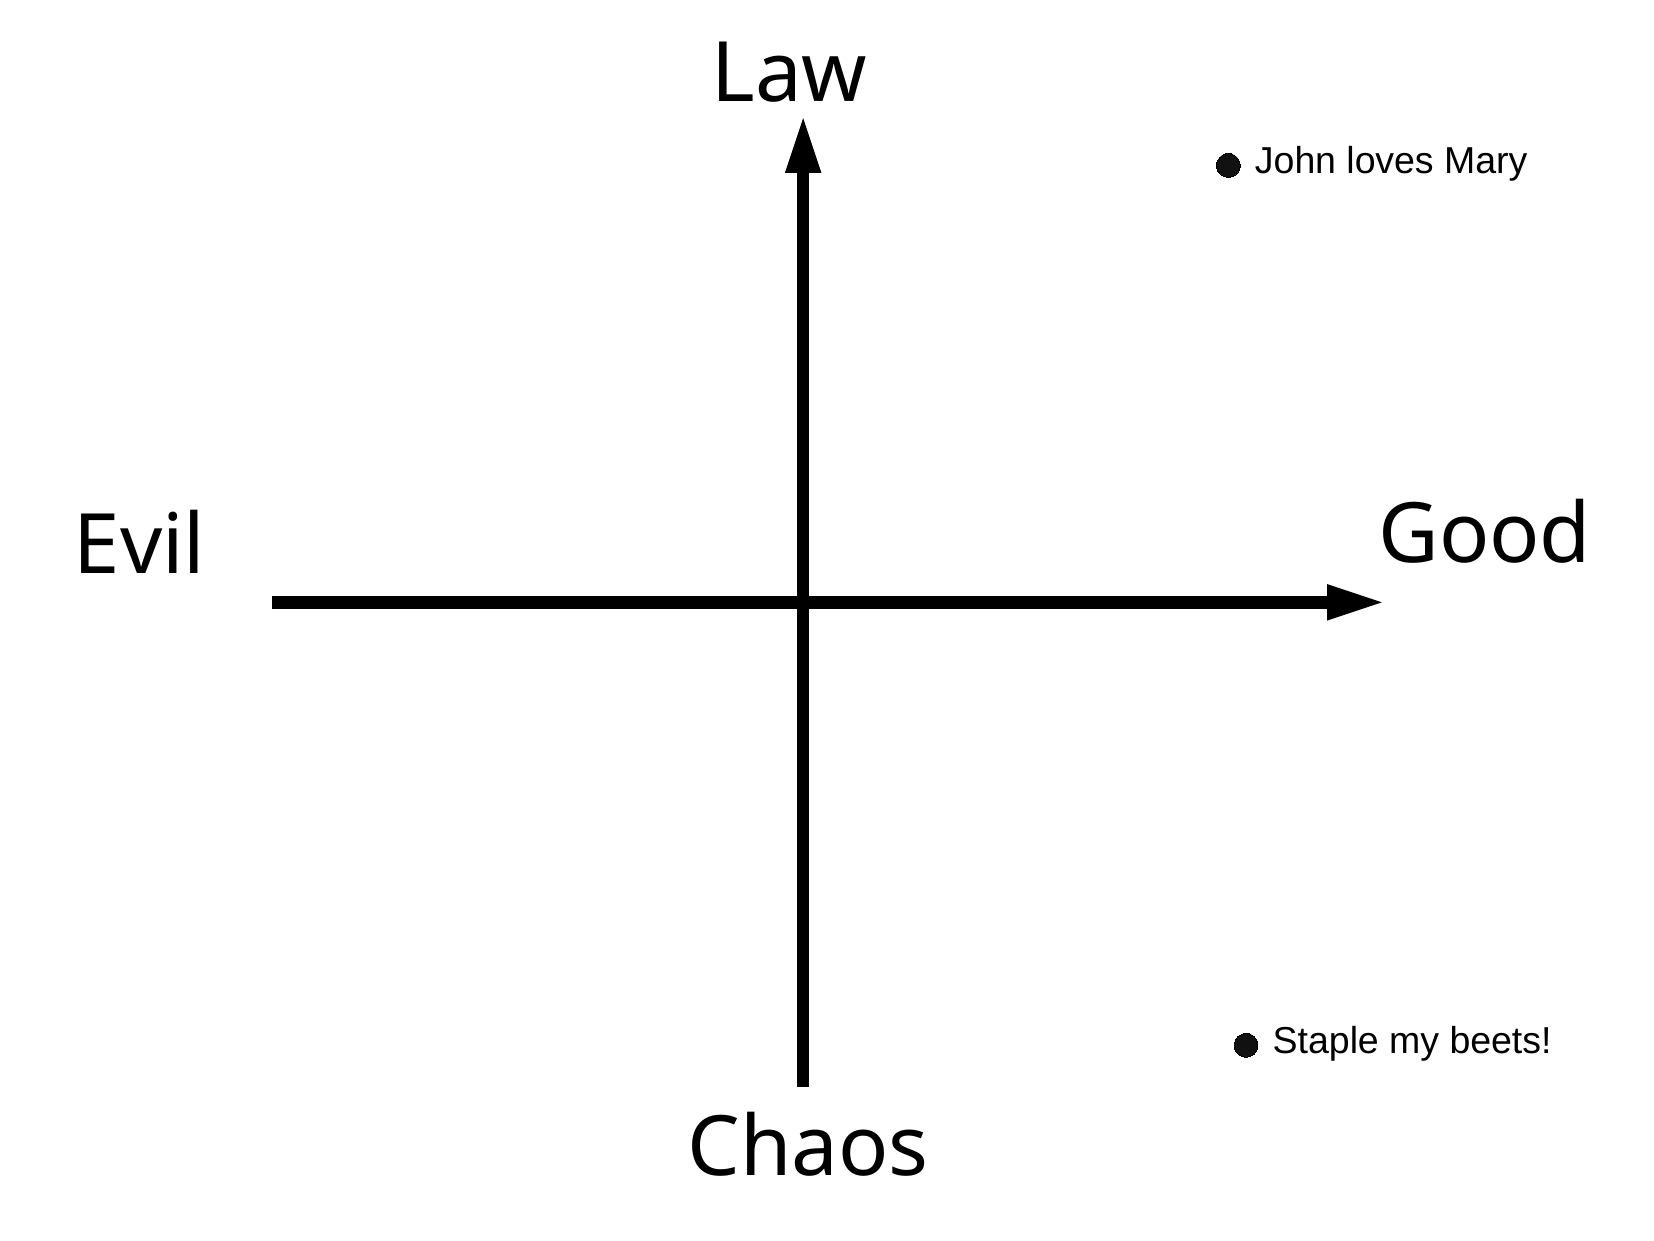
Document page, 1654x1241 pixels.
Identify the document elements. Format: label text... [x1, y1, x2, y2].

text_box [1216, 153, 1240, 178]
text_box Staple my beets! [1257, 1012, 1577, 1069]
text_box [1234, 1033, 1257, 1058]
text_box Law [696, 4, 898, 154]
text_box Chaos [673, 1079, 957, 1241]
text_box Good [1364, 466, 1630, 616]
text_box Evil [59, 477, 249, 626]
text_box John loves Mary [1240, 132, 1560, 189]
